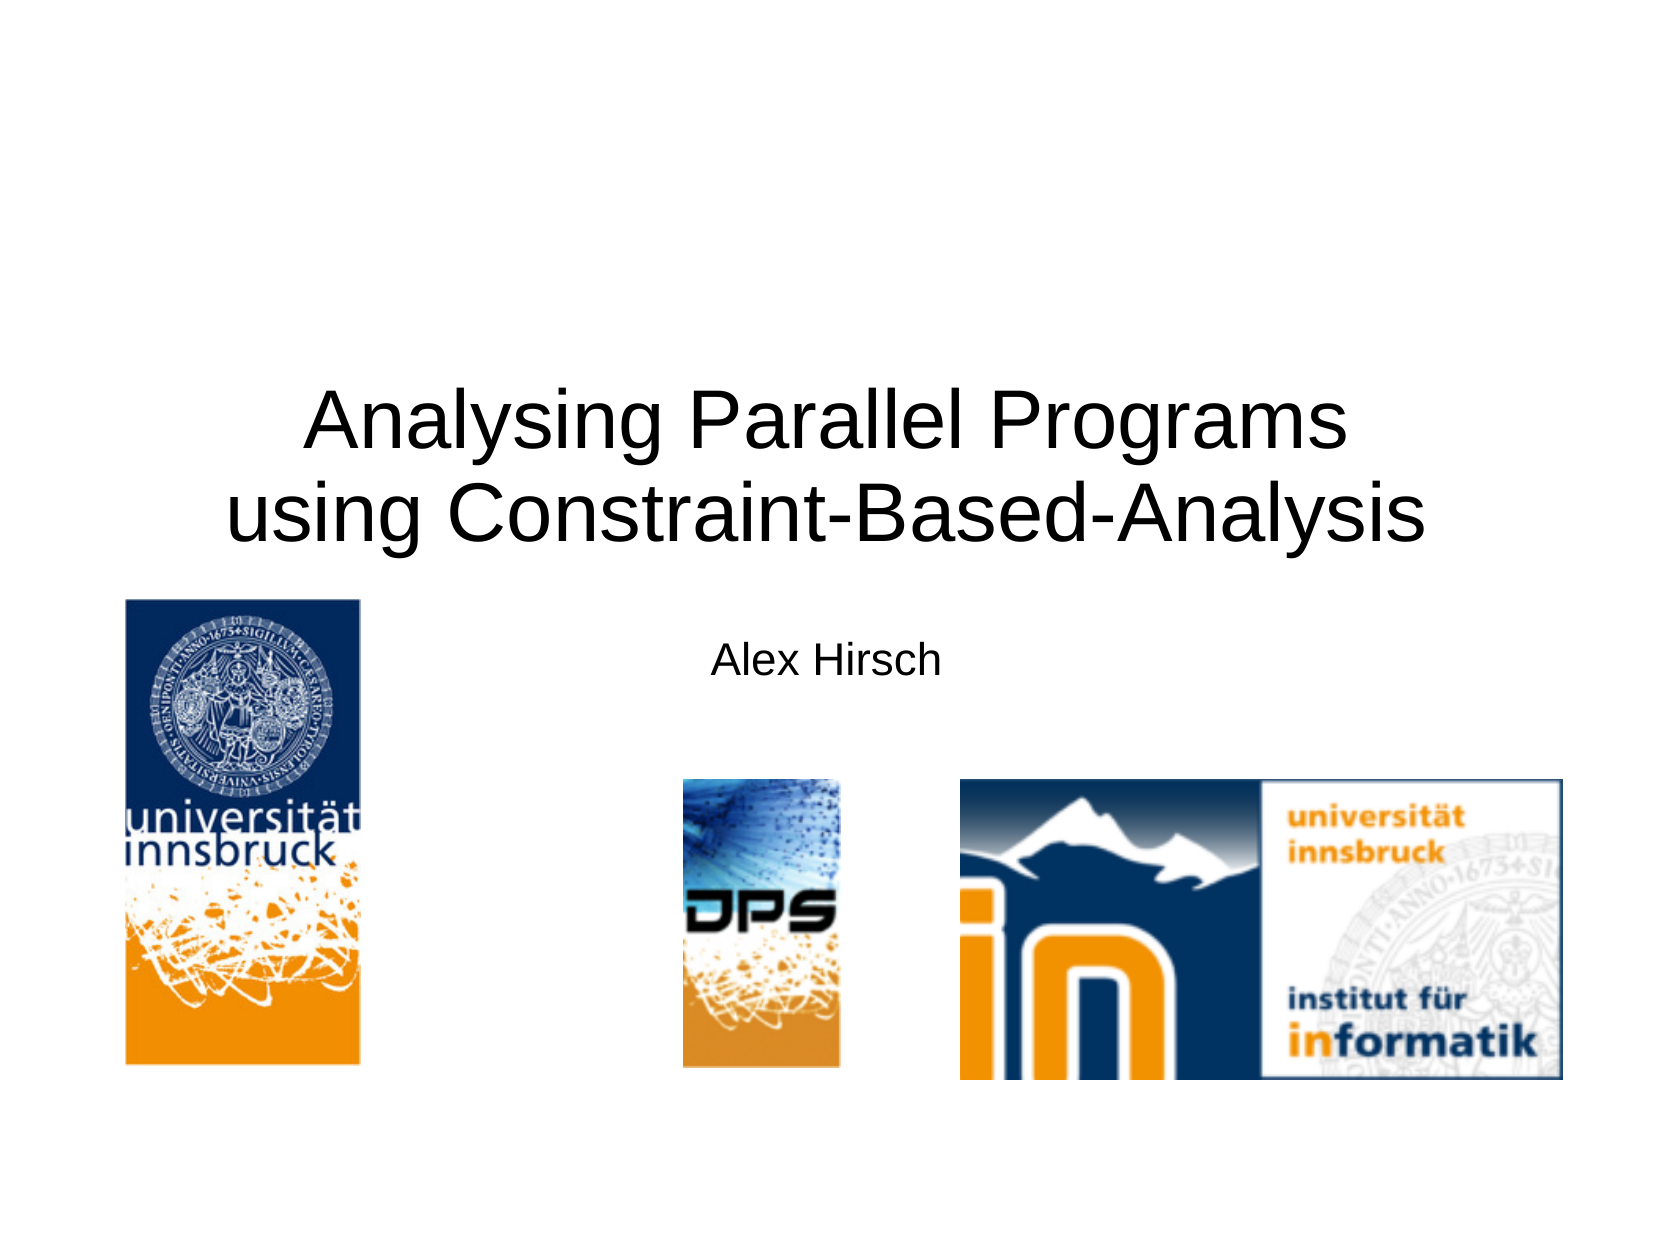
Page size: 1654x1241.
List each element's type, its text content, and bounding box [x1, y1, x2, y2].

picture [960, 779, 1563, 1081]
subtitle Analysing Parallel Programs using Constraint-Based-Analysis Alex Hirsch [82, 49, 1571, 1010]
picture [125, 599, 361, 1066]
picture [683, 779, 841, 1068]
